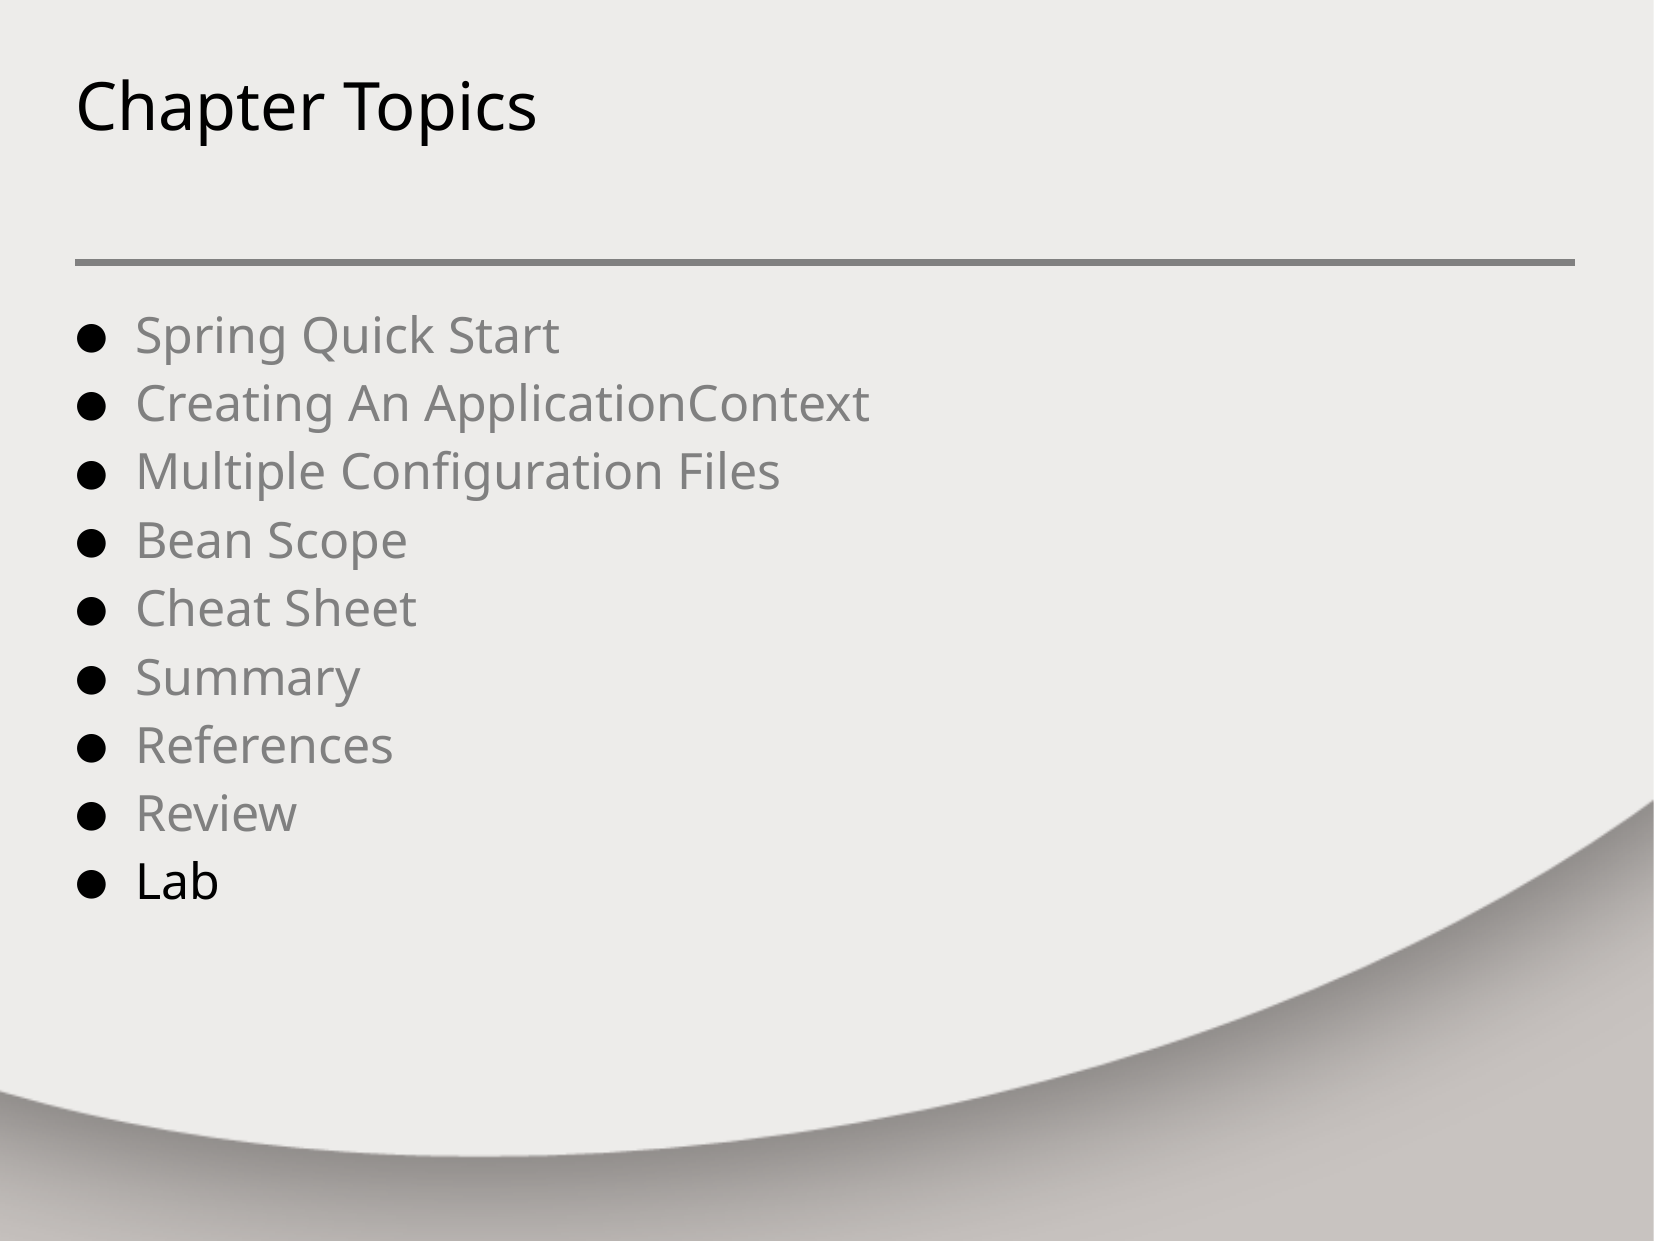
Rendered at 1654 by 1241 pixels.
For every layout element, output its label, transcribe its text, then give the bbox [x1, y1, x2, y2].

title Chapter Topics [75, 75, 1576, 226]
list Spring Quick Start Creating An ApplicationContext Multiple Configuration Files Bean Scope Cheat Sheet Summary References Review Lab [75, 300, 1576, 1163]
picture [0, 0, 1654, 1241]
